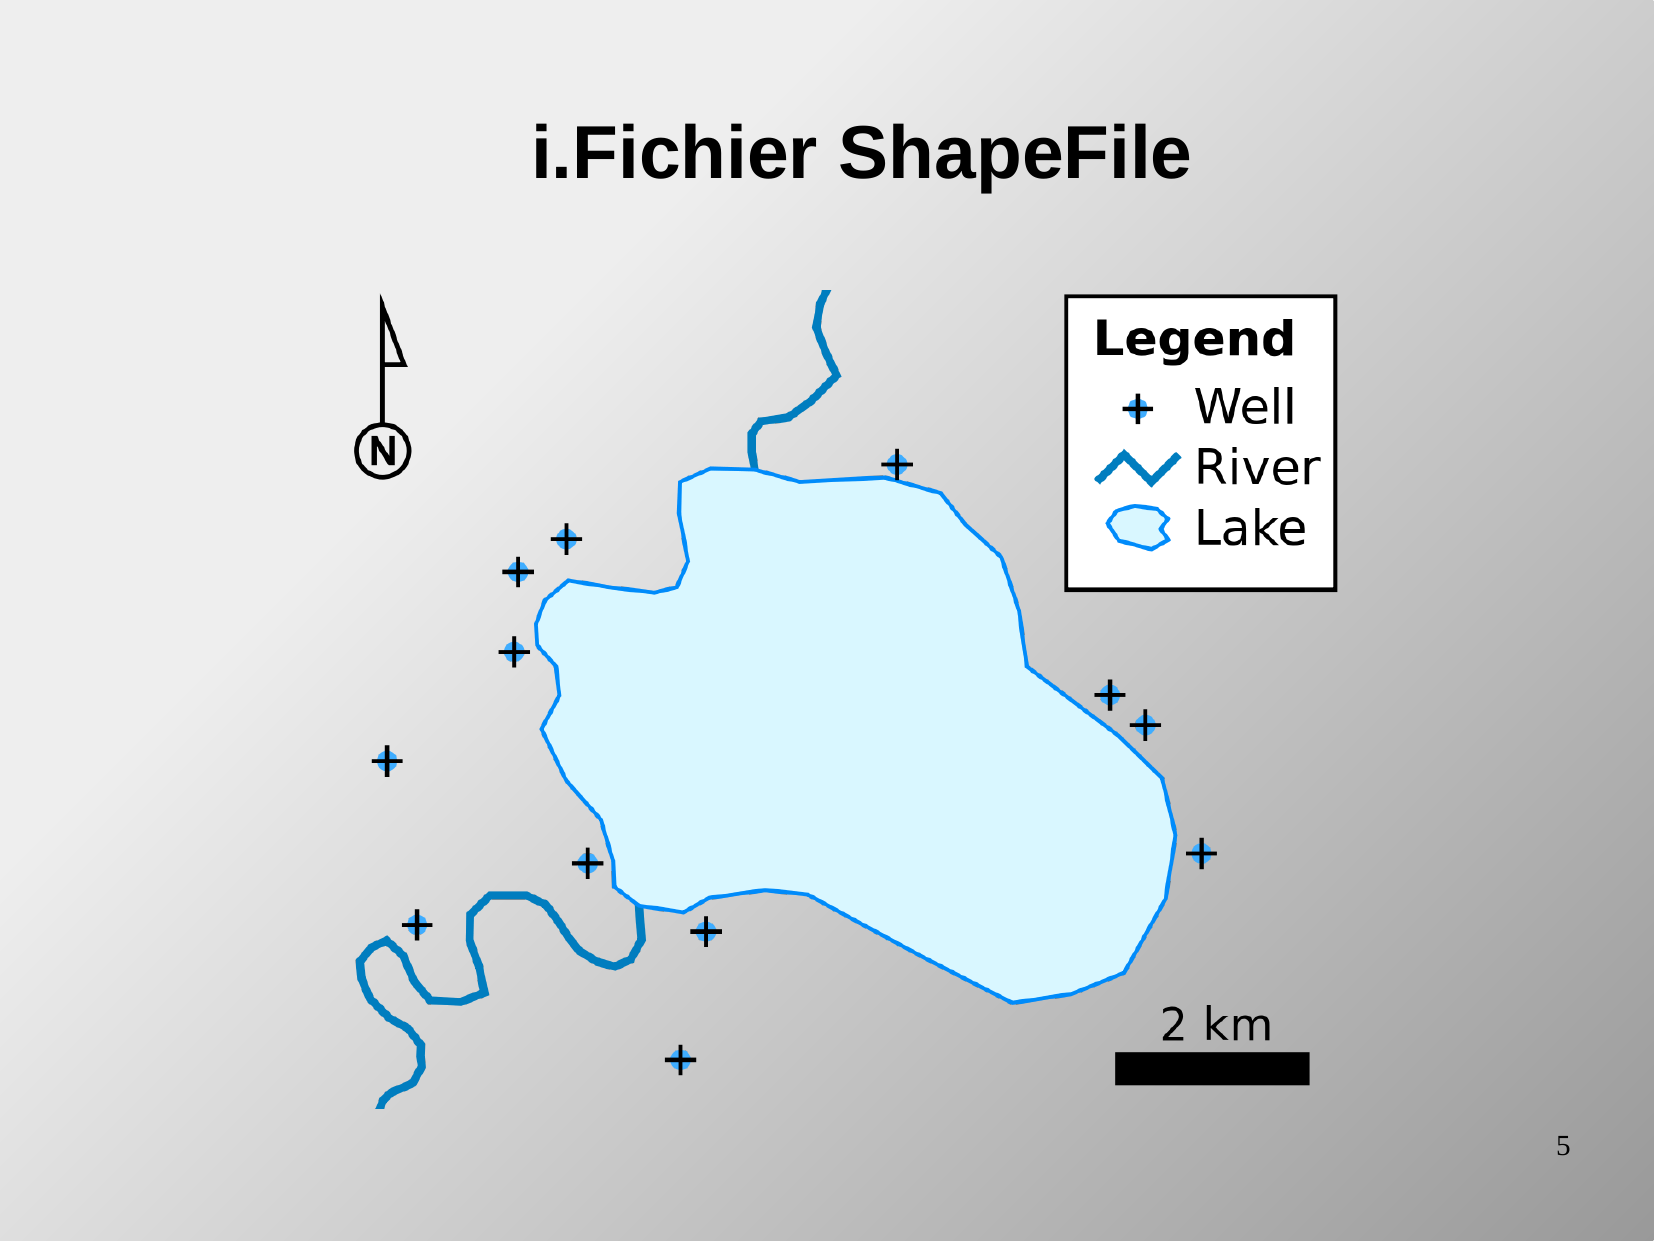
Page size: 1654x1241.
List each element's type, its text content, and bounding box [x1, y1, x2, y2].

title i.Fichier ShapeFile [82, 49, 1571, 257]
picture [315, 290, 1339, 1109]
